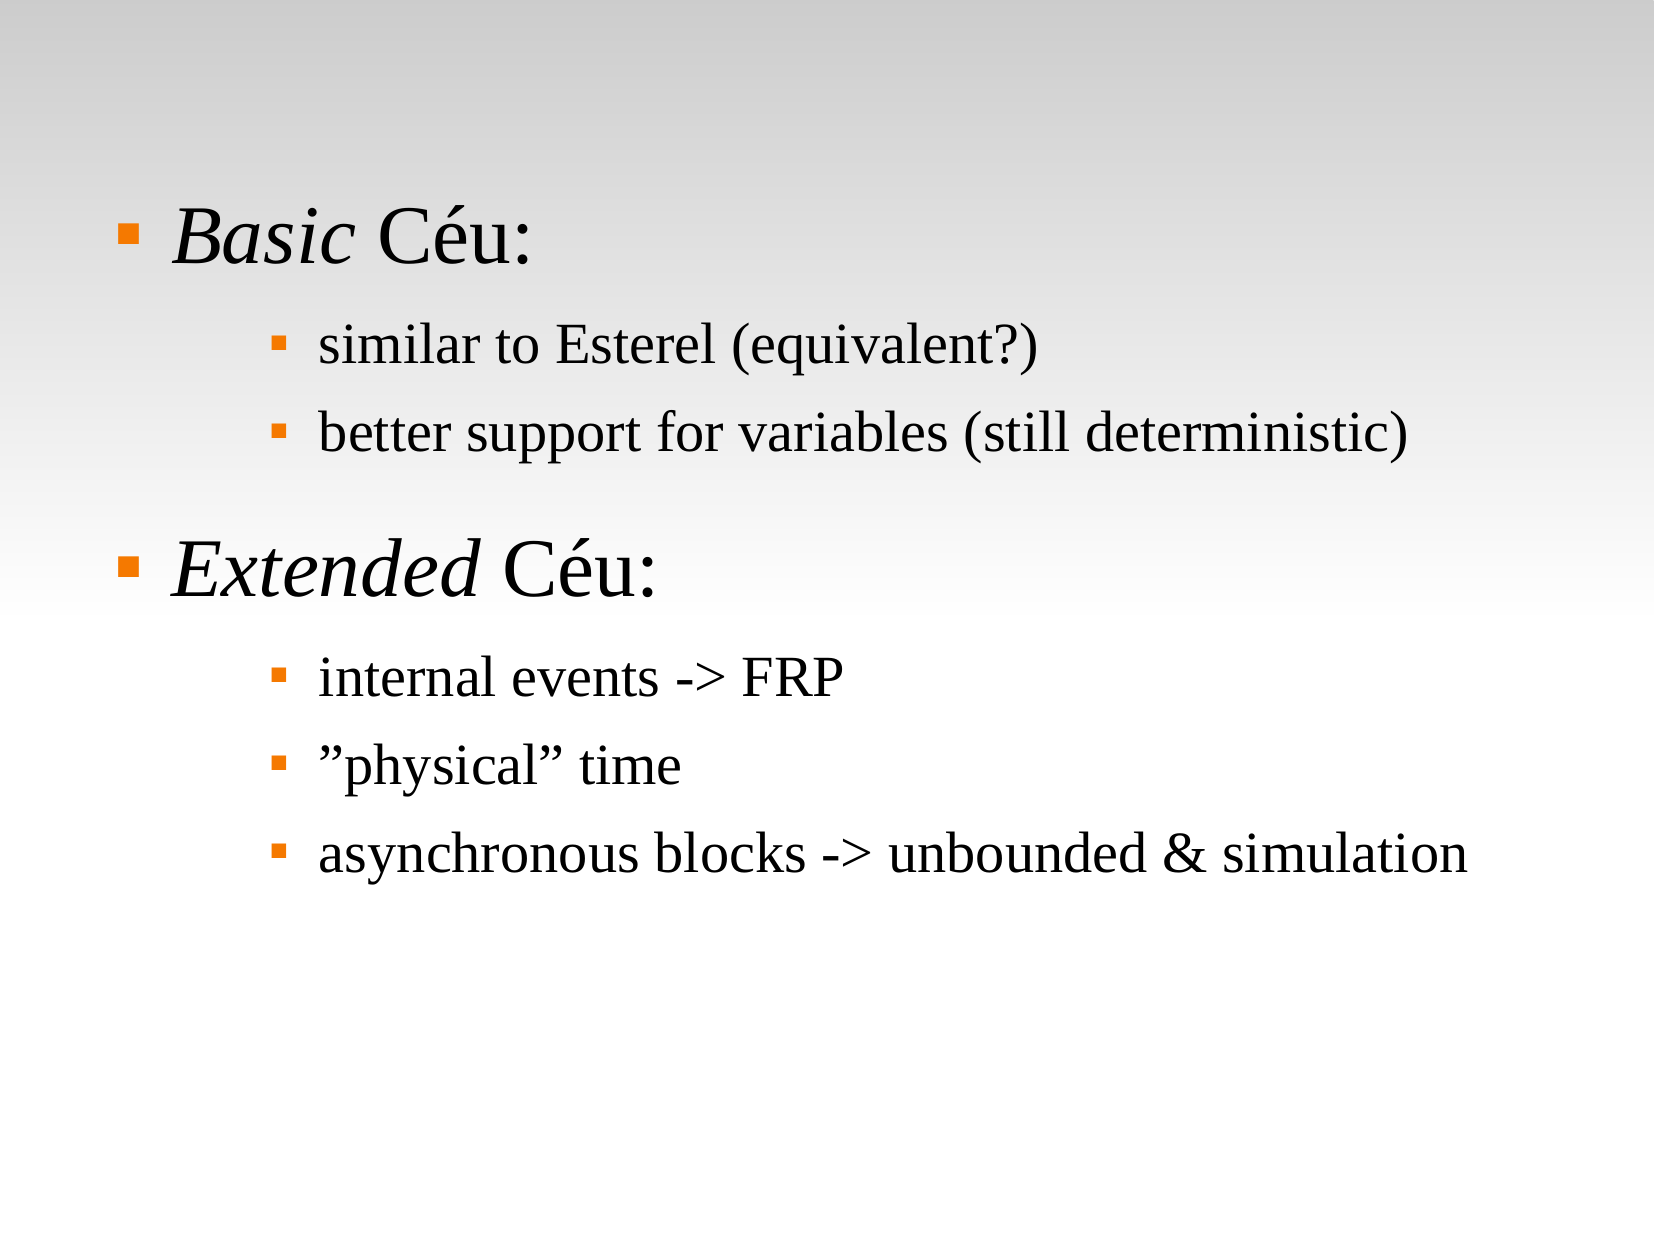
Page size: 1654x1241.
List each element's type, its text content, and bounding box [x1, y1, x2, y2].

list Basic Céu: similar to Esterel (equivalent?) better support for variables (still deterministic) Extended Céu: internal events -> FRP ”physical” time asynchronous blocks -> unbounded & simulation [82, 189, 1571, 994]
